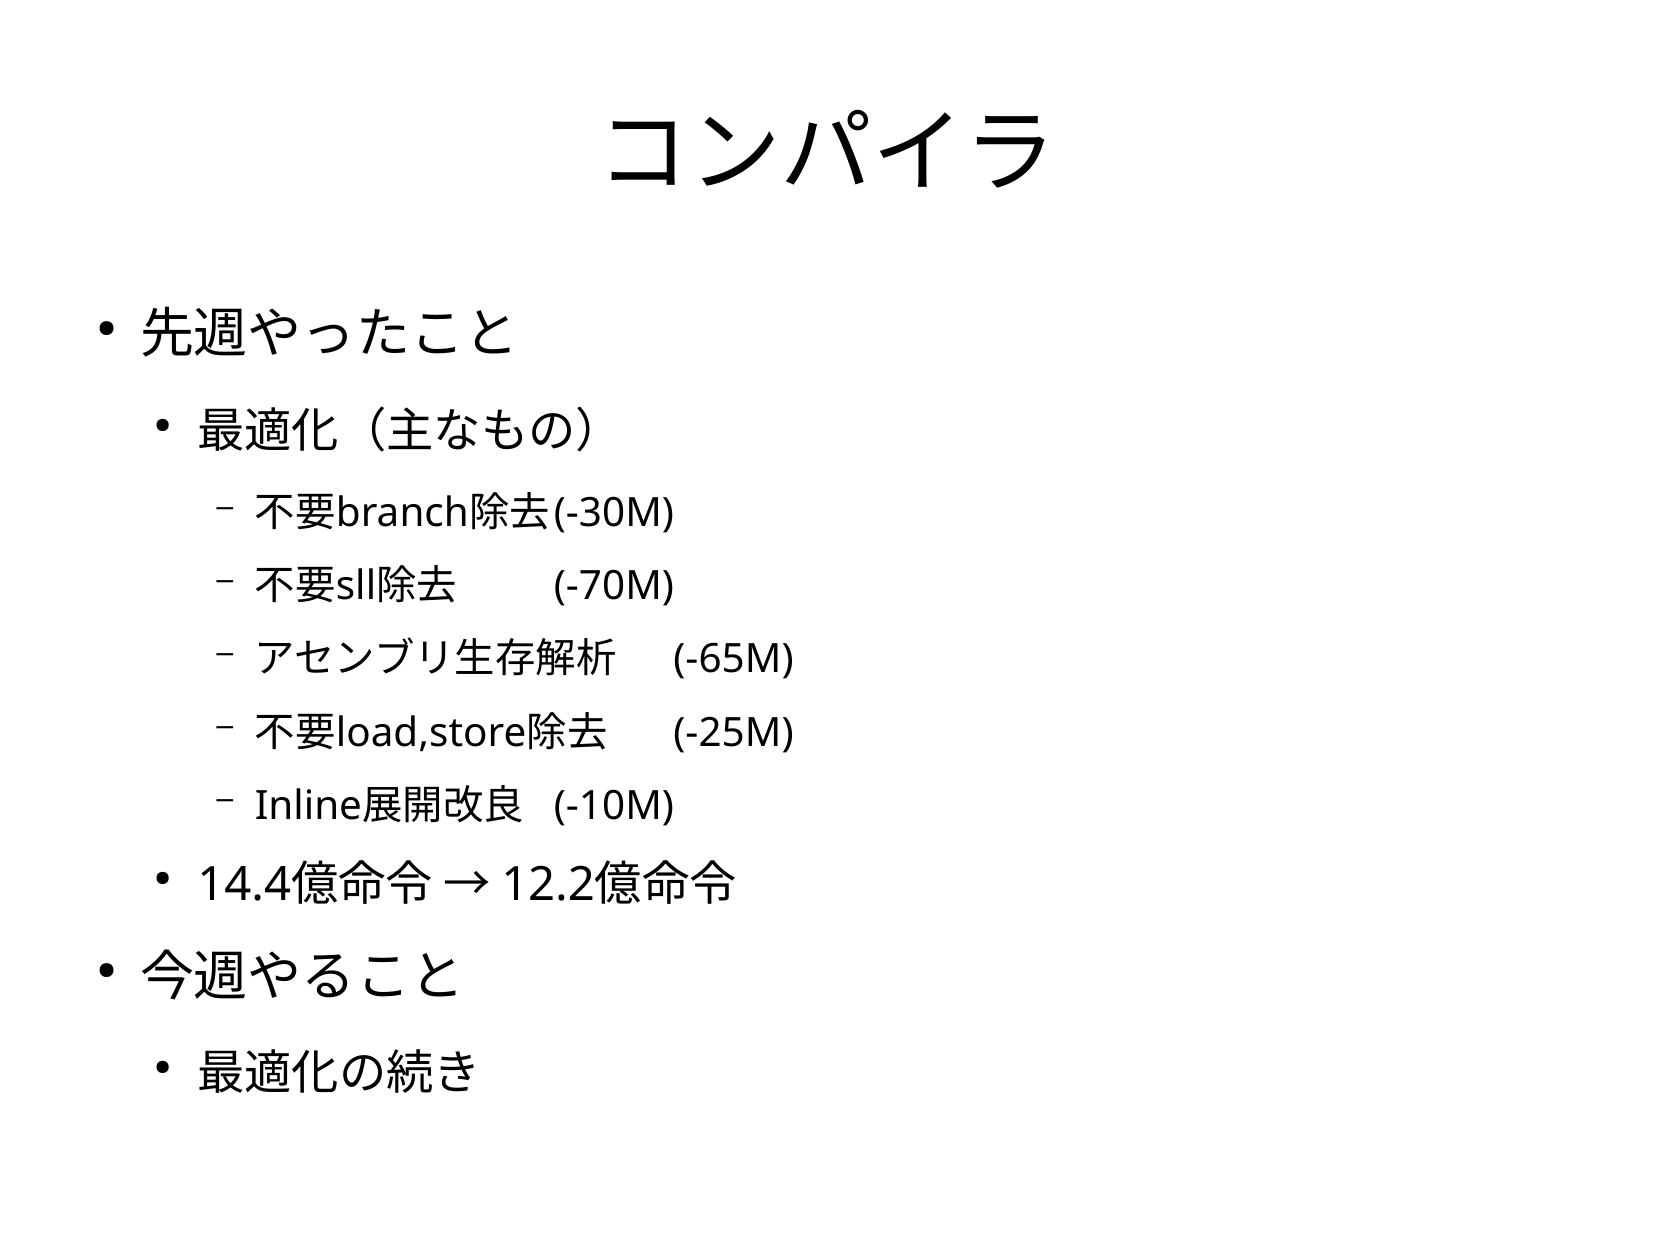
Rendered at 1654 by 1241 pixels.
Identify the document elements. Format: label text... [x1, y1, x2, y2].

title コンパイラ [82, 49, 1571, 257]
list 先週やったこと 最適化（主なもの） 不要branch除去 (-30M) 不要sll除去 (-70M) アセンブリ生存解析 (-65M) 不要load,store除去 (-25M) Inline展開改良 (-10M) 14.4億命令 → 12.2億命令 今週やること 最適化の続き [82, 290, 1571, 1109]
